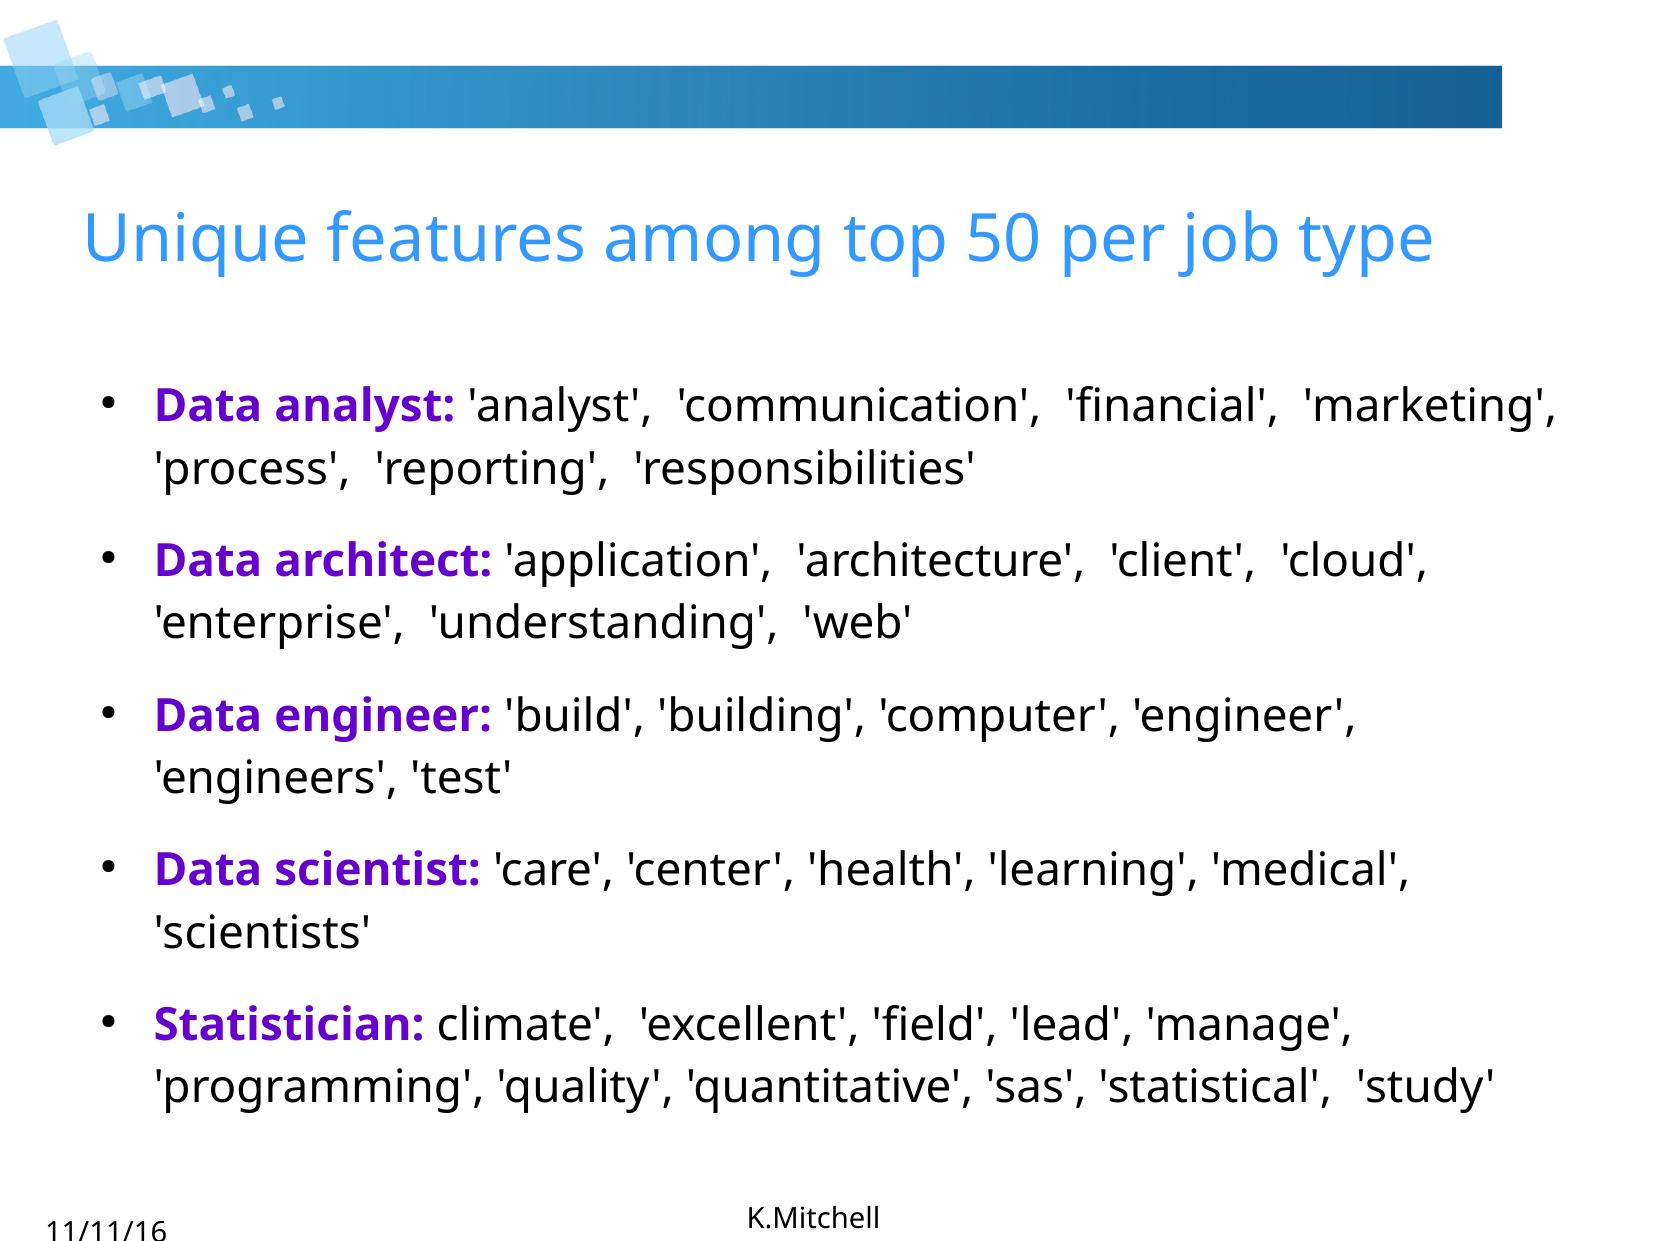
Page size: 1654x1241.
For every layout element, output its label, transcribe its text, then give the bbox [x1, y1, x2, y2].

picture [288, 1093, 300, 1099]
list Data analyst: 'analyst', 'communication', 'financial', 'marketing', 'process', 'reporting', 'responsibilities' Data architect: 'application', 'architecture', 'client', 'cloud', 'enterprise', 'understanding', 'web' Data engineer: 'build', 'building', 'computer', 'engineer', 'engineers', 'test' Data scientist: 'care', 'center', 'health', 'learning', 'medical', 'scientists' Statistician: climate', 'excellent', 'field', 'lead', 'manage', 'programming', 'quality', 'quantitative', 'sas', 'statistical', 'study' [82, 372, 1571, 1093]
title Unique features among top 50 per job type [82, 132, 1571, 340]
picture [700, 1093, 713, 1099]
picture [0, 7, 1503, 1133]
picture [854, 1093, 866, 1099]
picture [1438, 1093, 1451, 1099]
picture [215, 1093, 229, 1099]
picture [170, 1093, 183, 1099]
picture [1022, 1093, 1034, 1099]
picture [243, 1093, 256, 1099]
picture [510, 1093, 523, 1099]
picture [1278, 1093, 1290, 1099]
picture [755, 1093, 767, 1099]
picture [566, 1093, 578, 1099]
picture [1151, 1093, 1163, 1099]
picture [440, 1093, 453, 1099]
picture [1411, 1093, 1423, 1099]
picture [729, 1093, 741, 1099]
picture [540, 1093, 552, 1099]
